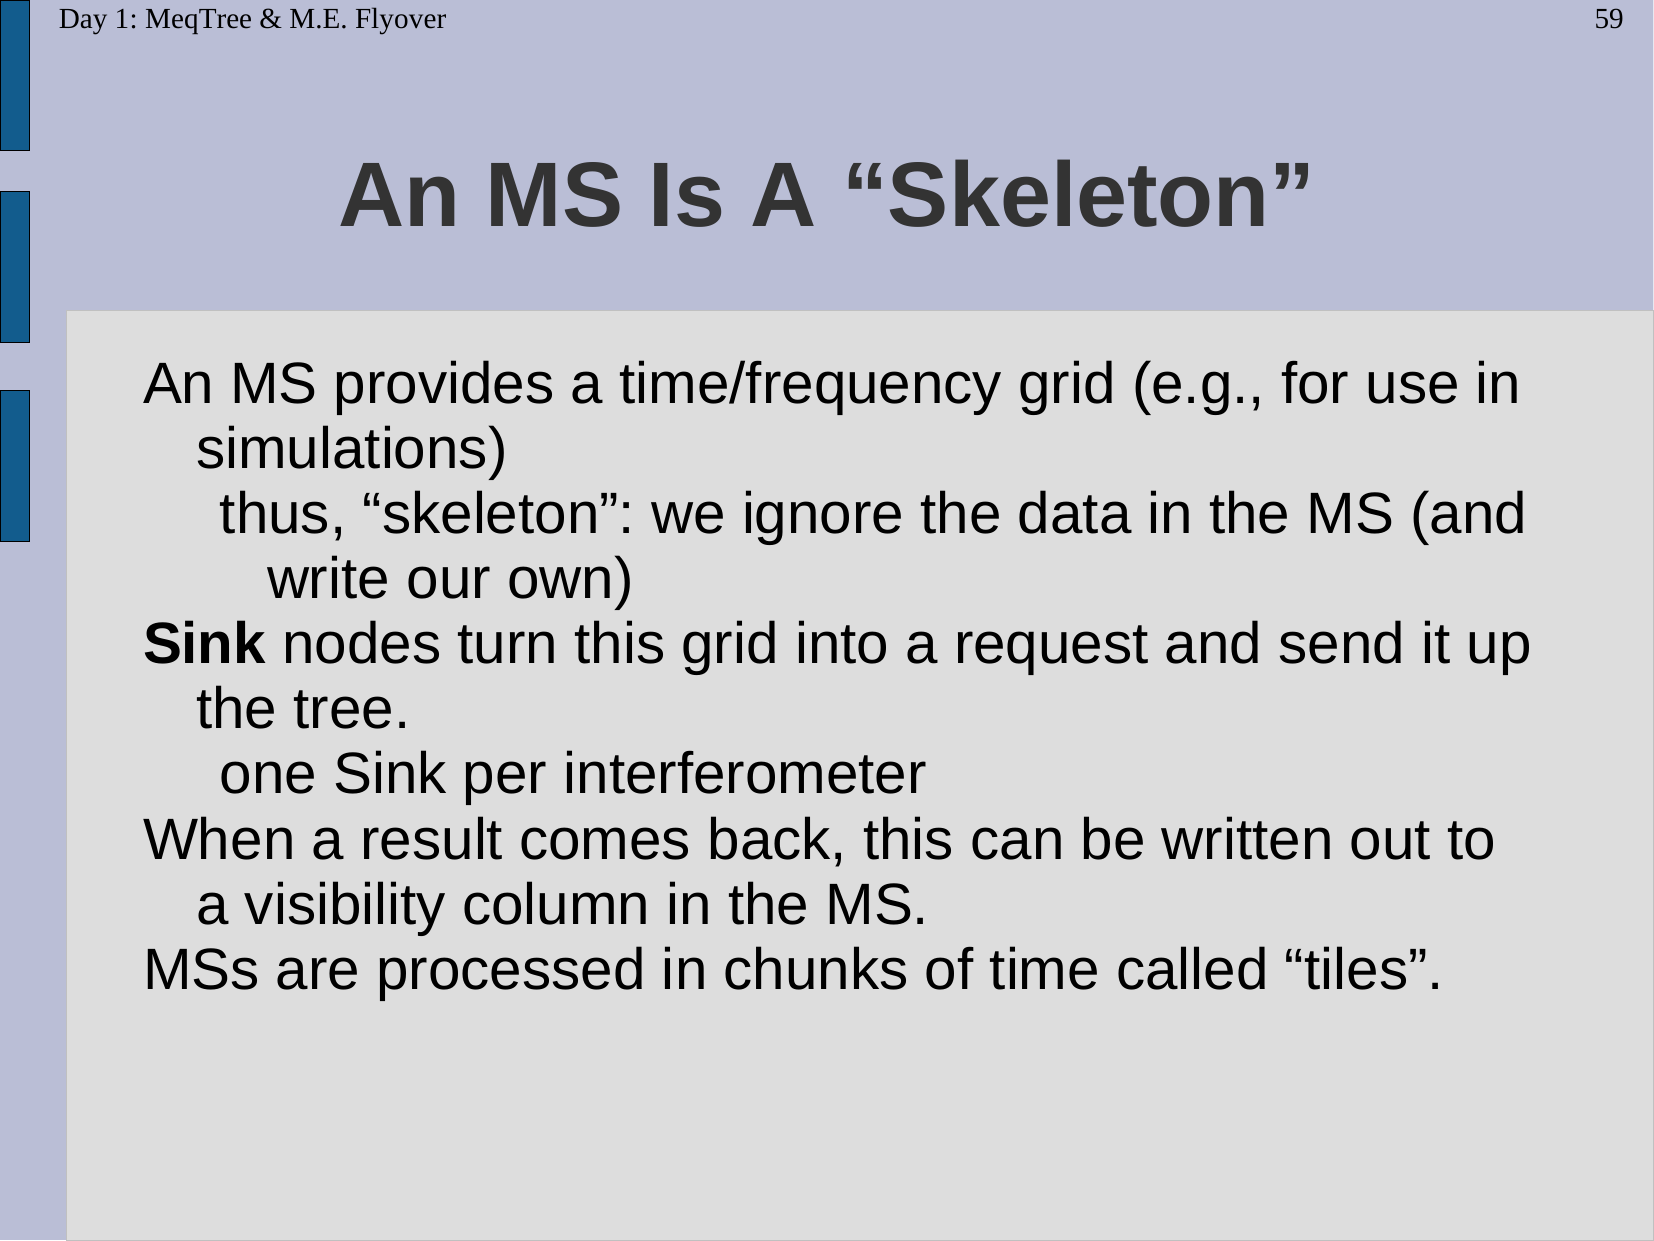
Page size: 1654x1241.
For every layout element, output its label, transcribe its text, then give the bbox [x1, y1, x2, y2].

title An MS Is A “Skeleton” [121, 91, 1534, 299]
list An MS provides a time/frequency grid (e.g., for use in simulations) thus, “skeleton”: we ignore the data in the MS (and write our own) Sink nodes turn this grid into a request and send it up the tree. one Sink per interferometer When a result comes back, this can be written out to a visibility column in the MS. MSs are processed in chunks of time called “tiles”. [125, 351, 1538, 1029]
